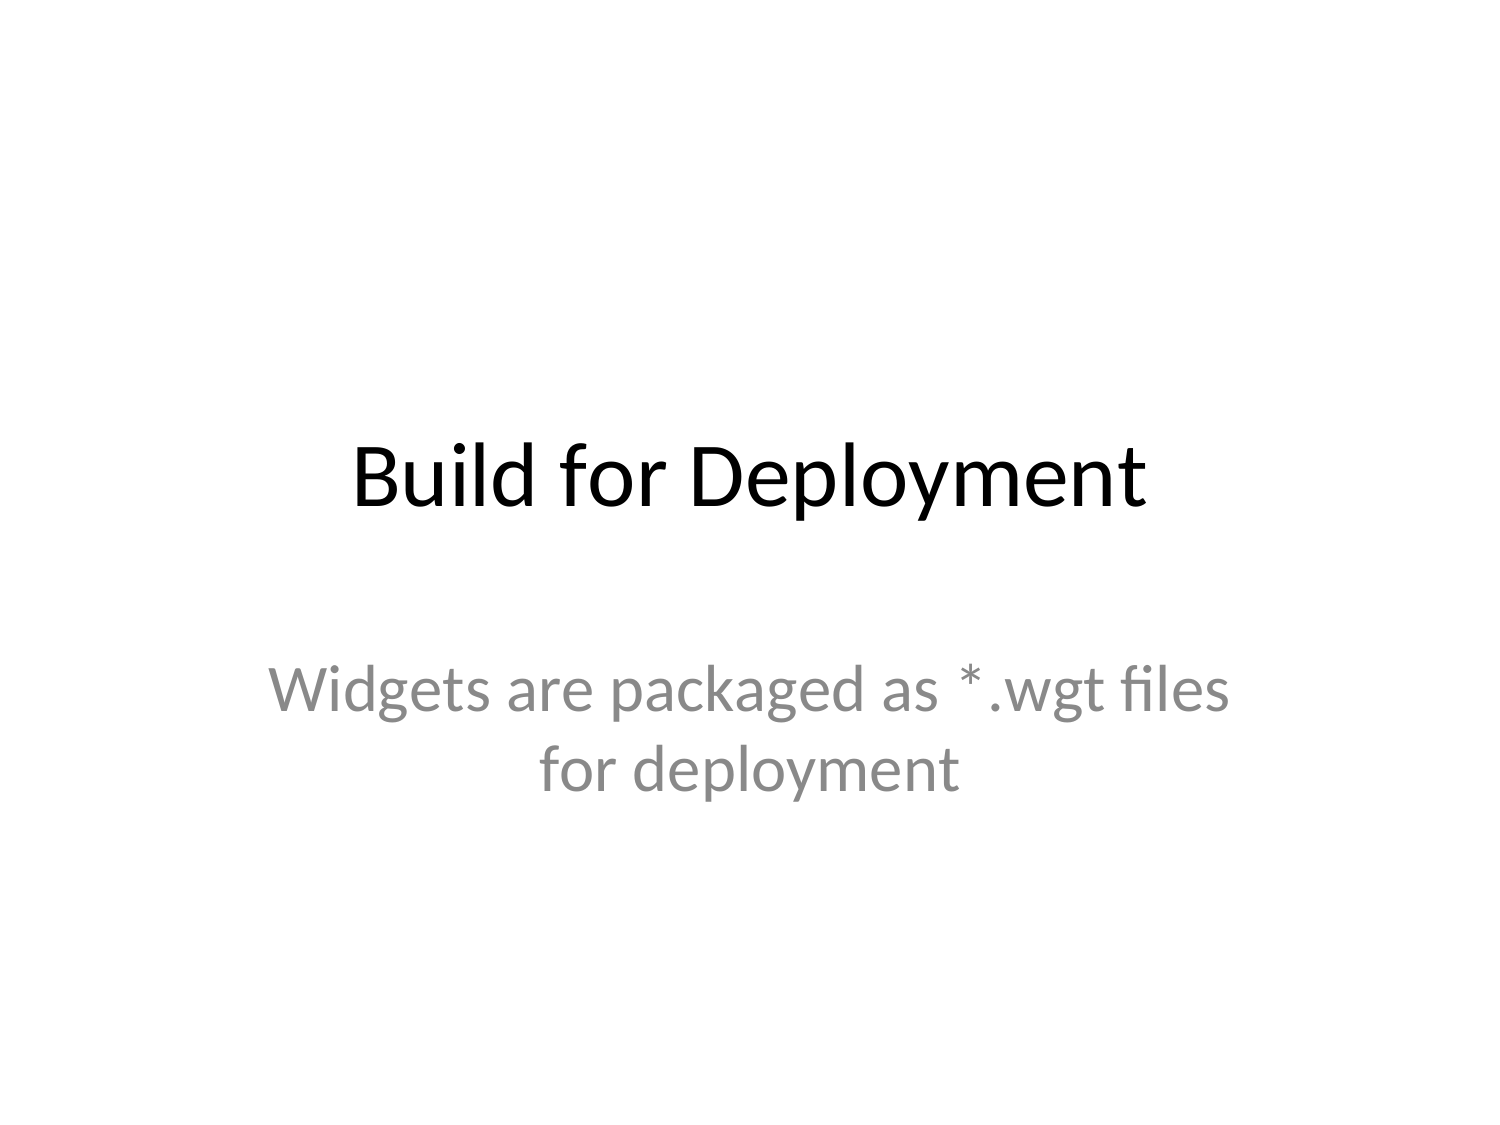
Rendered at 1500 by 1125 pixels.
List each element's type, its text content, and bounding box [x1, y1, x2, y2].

title Build for Deployment [112, 349, 1388, 591]
text_box Widgets are packaged as *.wgt files for deployment [225, 637, 1276, 926]
